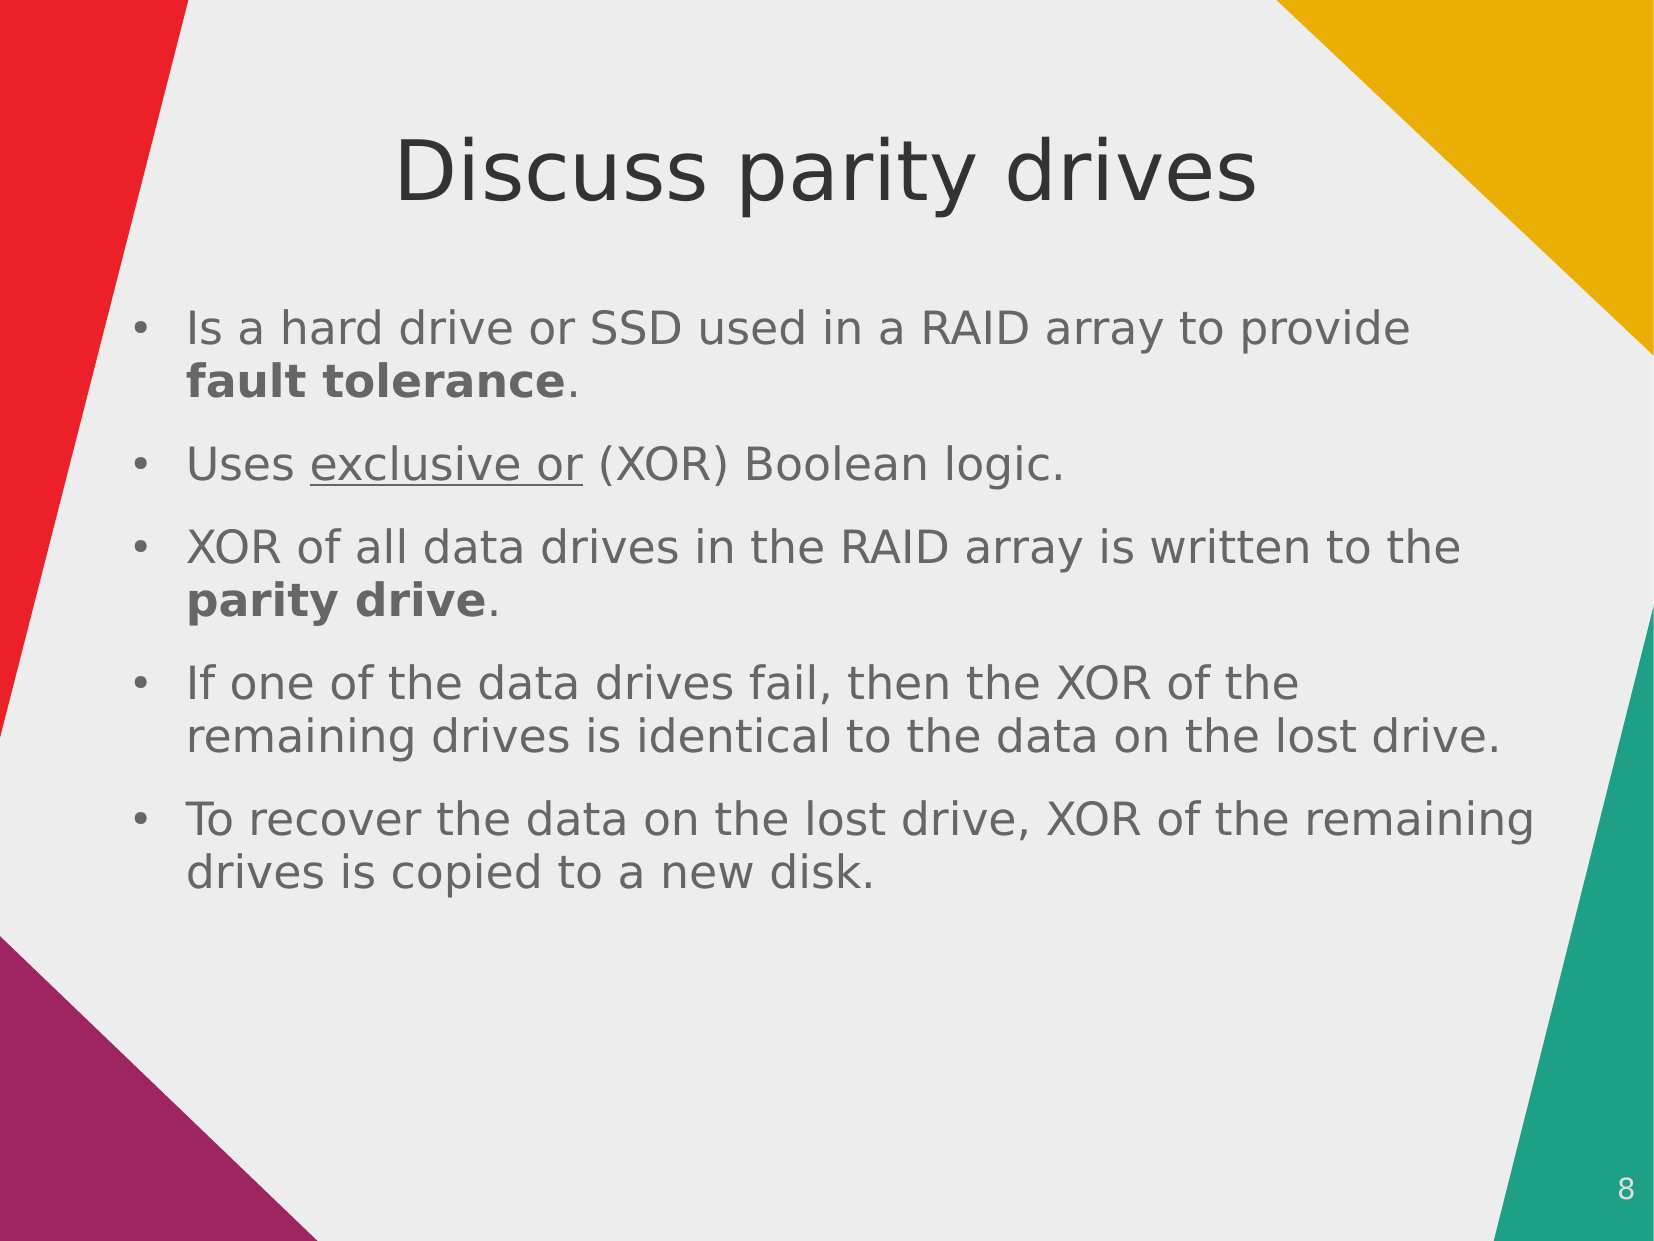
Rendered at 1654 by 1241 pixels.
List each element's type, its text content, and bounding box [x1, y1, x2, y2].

title Discuss parity drives [114, 73, 1539, 271]
list Is a hard drive or SSD used in a RAID array to provide fault tolerance. Uses exclusive or (XOR) Boolean logic. XOR of all data drives in the RAID array is written to the parity drive. If one of the data drives fail, then the XOR of the remaining drives is identical to the data on the lost drive. To recover the data on the lost drive, XOR of the remaining drives is copied to a new disk. [114, 302, 1539, 1033]
